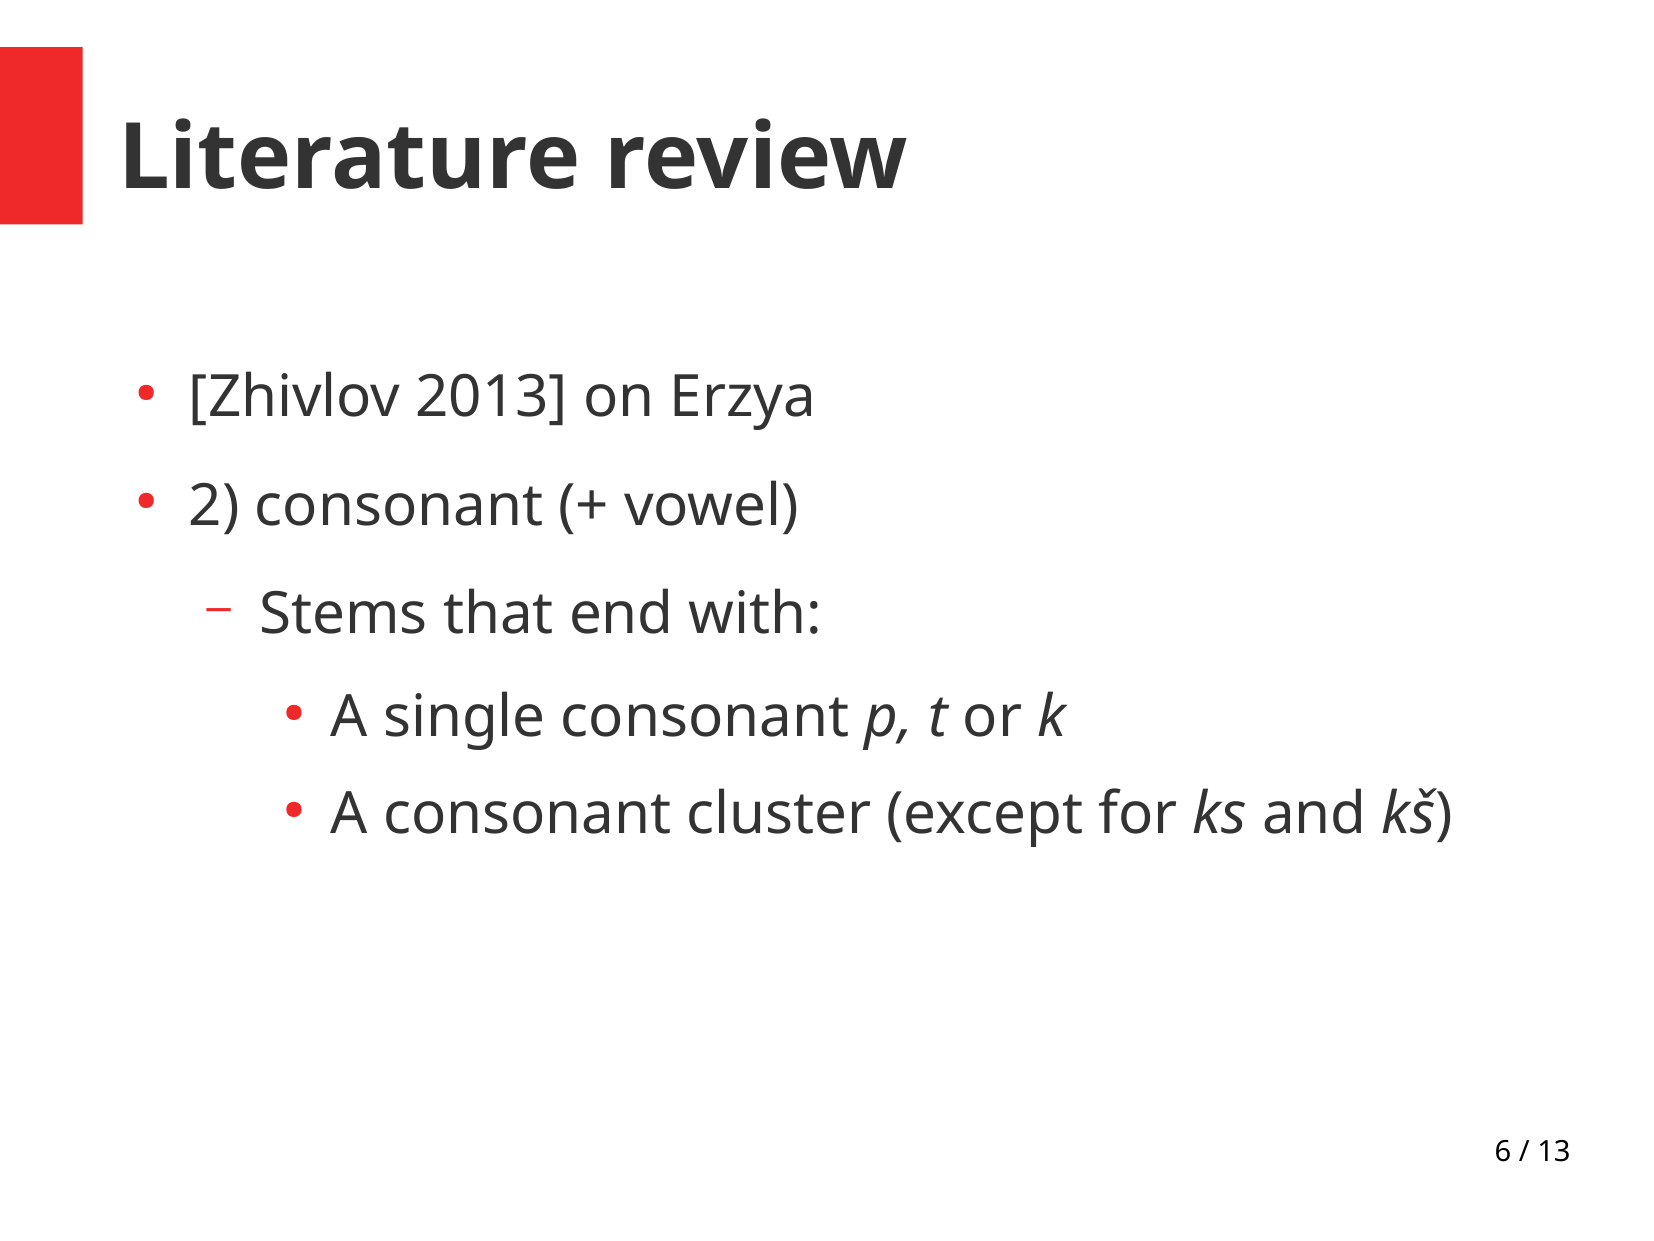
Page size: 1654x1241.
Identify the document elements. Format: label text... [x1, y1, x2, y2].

list [Zhivlov 2013] on Erzya 2) consonant (+ vowel) Stems that end with: A single consonant p, t or k A consonant cluster (except for ks and kš) [118, 354, 1536, 1074]
title Literature review [118, 49, 1571, 257]
